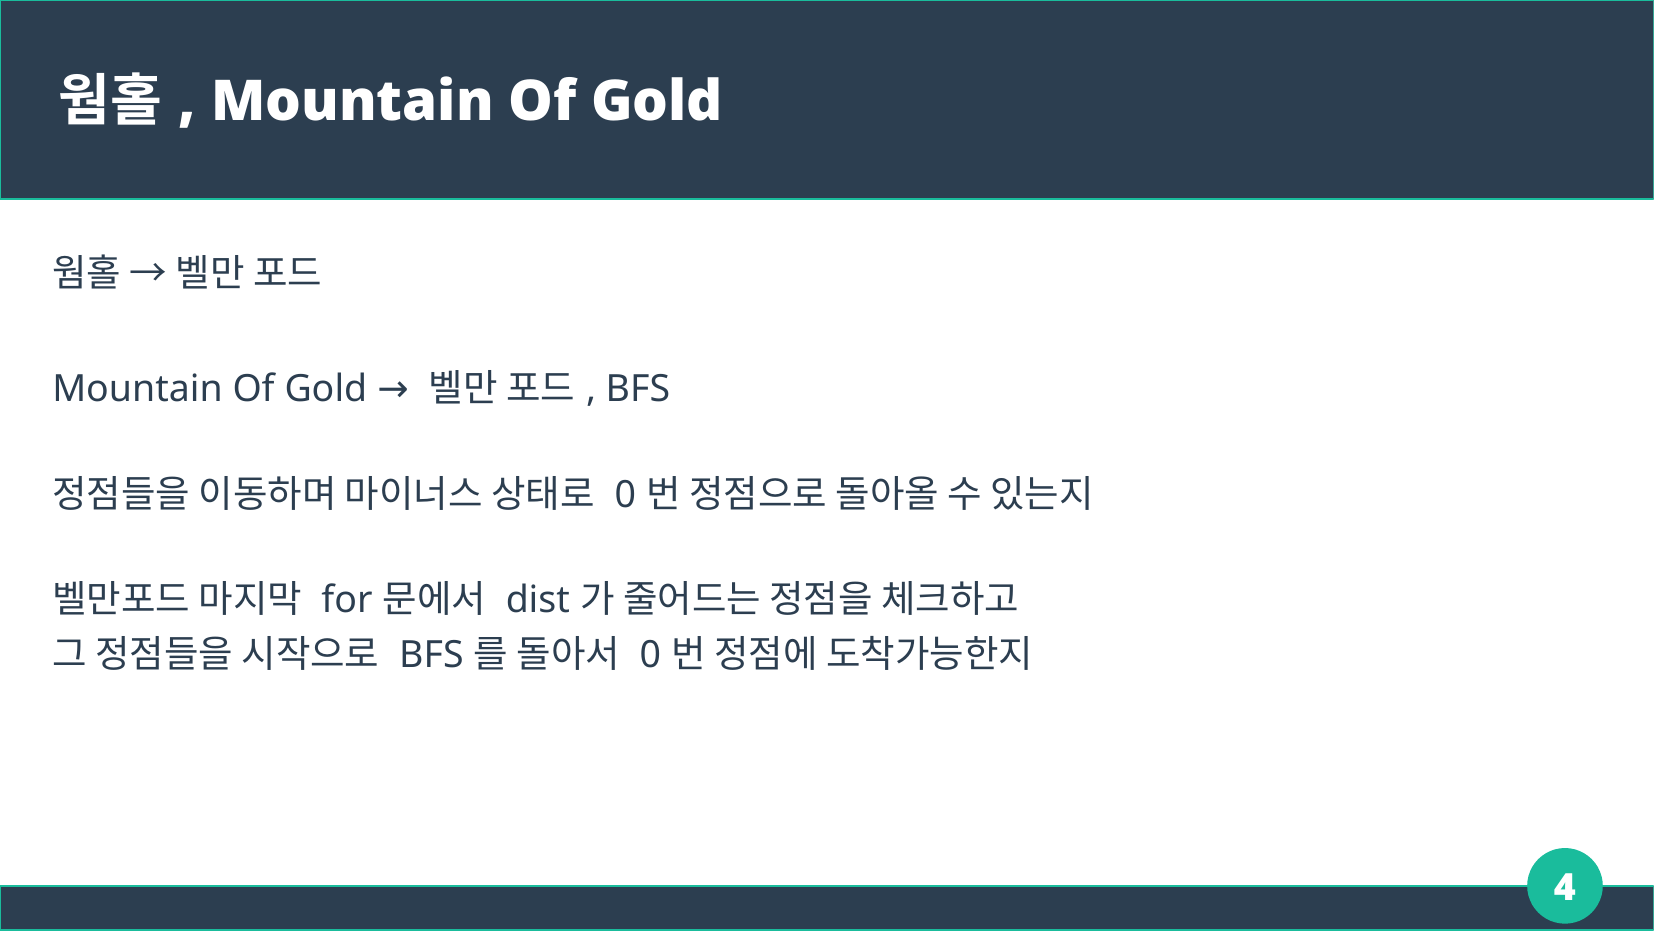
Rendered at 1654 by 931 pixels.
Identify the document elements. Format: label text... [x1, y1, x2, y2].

title 웜홀, Mountain Of Gold [59, 37, 1595, 155]
text_box 웜홀 → 벨만 포드 [37, 235, 337, 305]
text_box Mountain Of Gold → 벨만 포드, BFS 정점들을 이동하며 마이너스 상태로 0번 정점으로 돌아올 수 있는지 벨만포드 마지막 for문에서 dist가 줄어드는 정점을 체크하고 그 정점들을 시작으로 BFS를 돌아서 0번 정점에 도착가능한지 [37, 350, 1109, 788]
